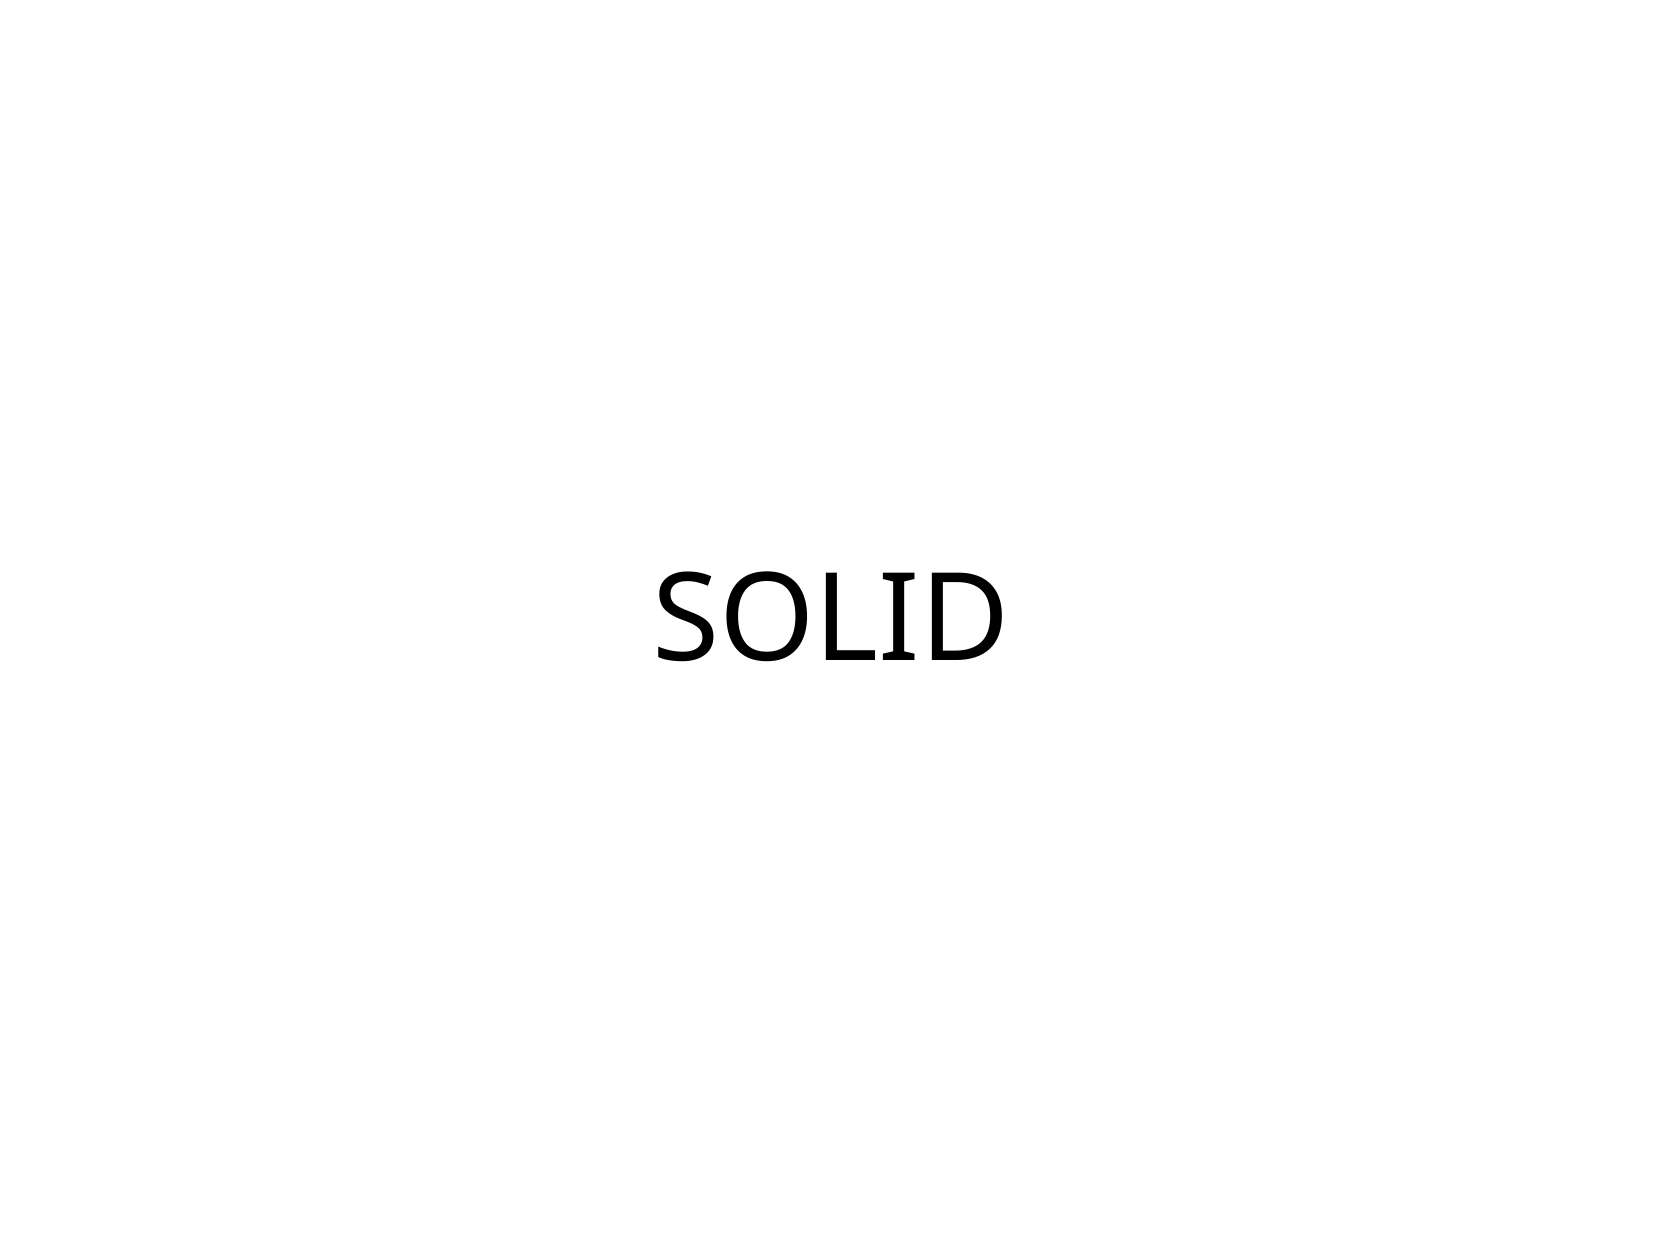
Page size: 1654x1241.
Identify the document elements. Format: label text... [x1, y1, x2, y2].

title SOLID [86, 509, 1576, 717]
